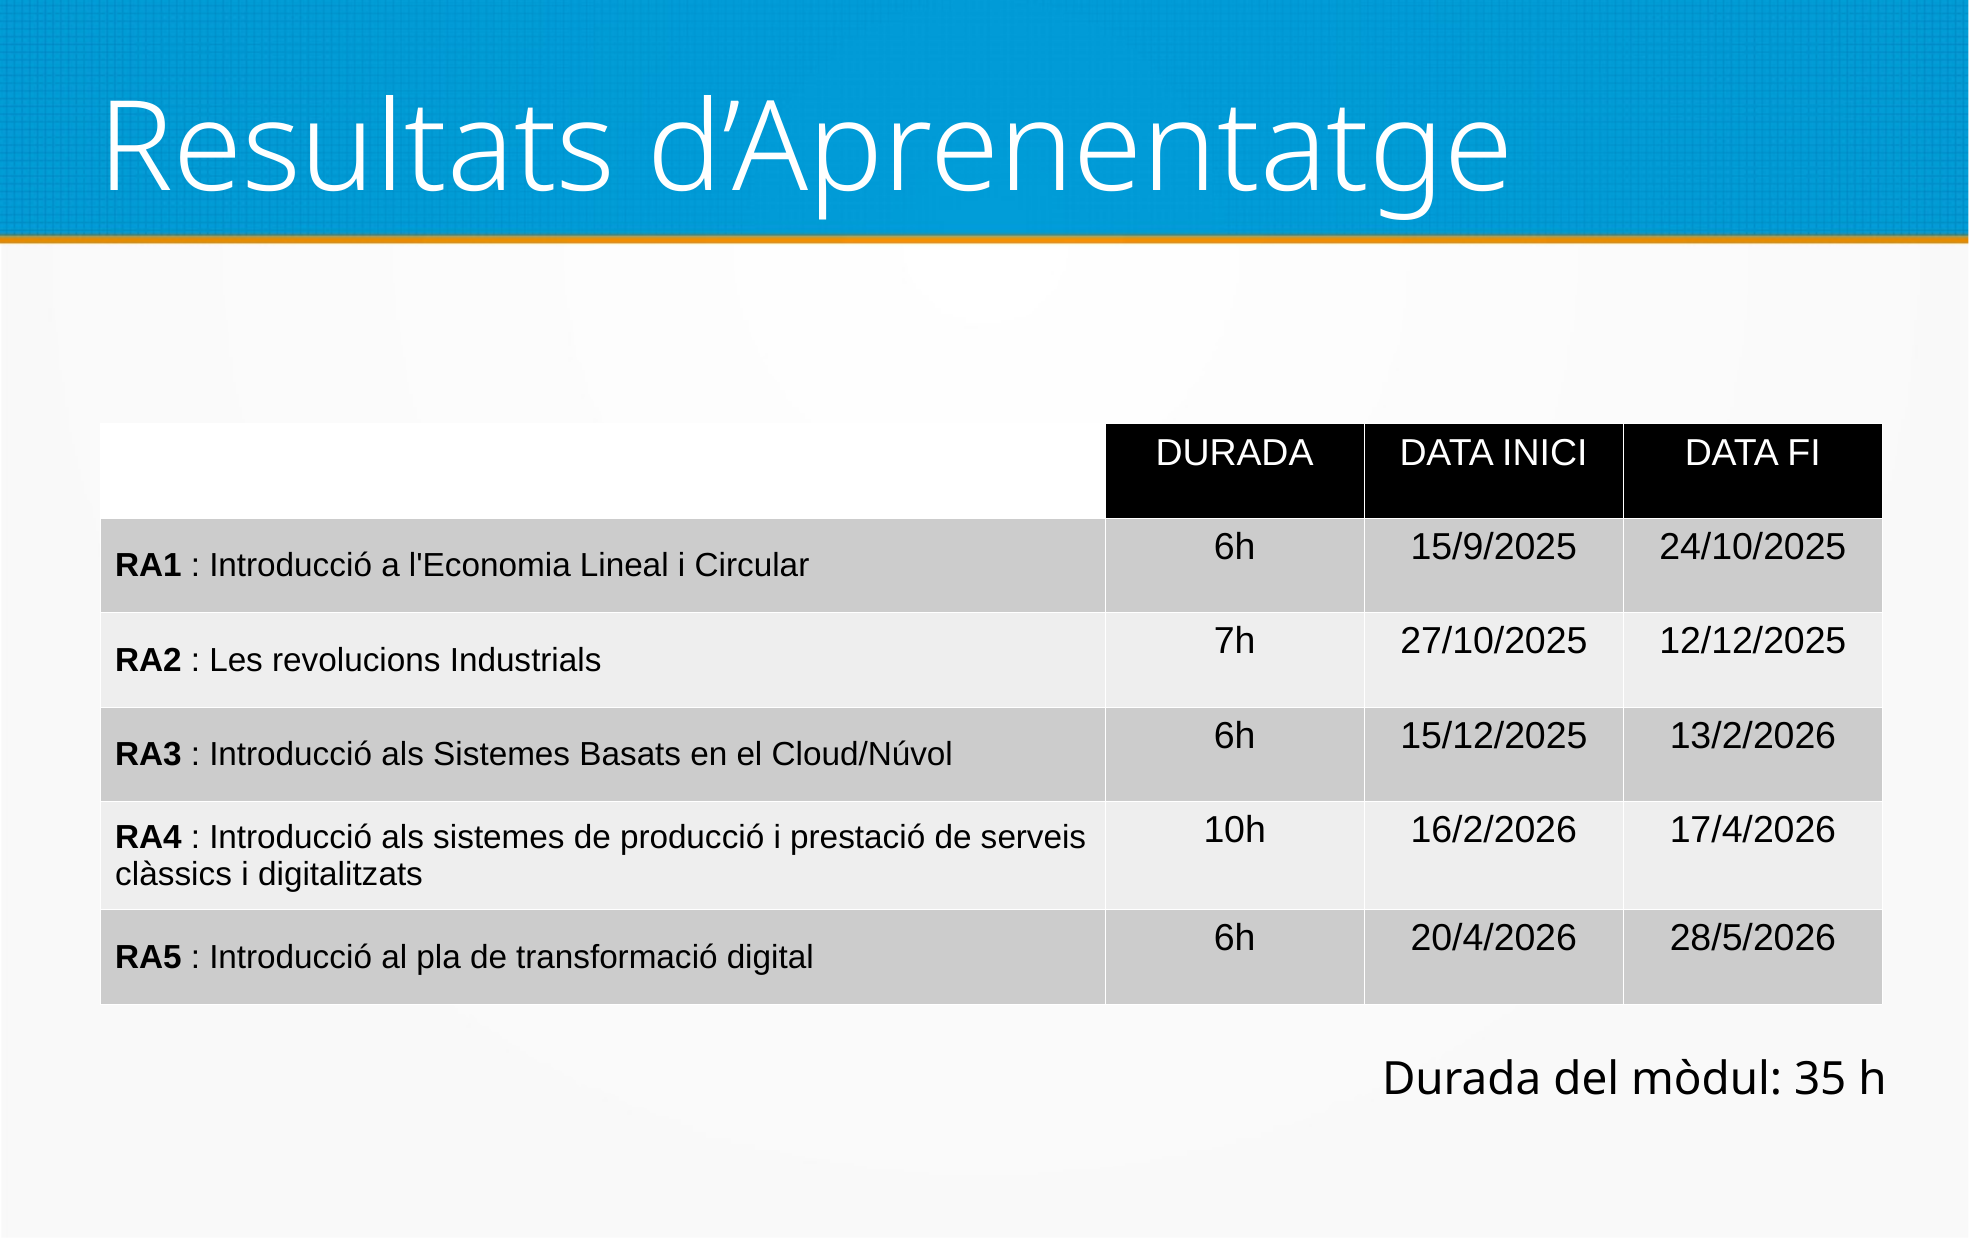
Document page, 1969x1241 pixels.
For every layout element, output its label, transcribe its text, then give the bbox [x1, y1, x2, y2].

table_header DURADA [1106, 424, 1364, 518]
table_cell RA1 : Introducció a l'Economia Lineal i Circular [101, 519, 1105, 612]
table_header [101, 424, 1105, 518]
table_cell 10h [1106, 802, 1364, 909]
table_cell RA4 : Introducció als sistemes de producció i prestació de serveis clàssics i digitalitzats [101, 802, 1105, 909]
table_cell 24/10/2025 [1624, 519, 1882, 612]
table_cell 16/2/2026 [1365, 802, 1623, 909]
table_cell 7h [1106, 613, 1364, 707]
title Resultats d’Aprenentatge [98, 19, 1870, 227]
picture [0, 233, 1969, 1241]
table_cell 17/4/2026 [1624, 802, 1882, 909]
text_box Durada del mòdul: 35 h [1376, 1019, 1914, 1134]
table_cell 13/2/2026 [1624, 708, 1882, 801]
table_cell 15/9/2025 [1365, 519, 1623, 612]
table_cell 6h [1106, 910, 1364, 1004]
table_cell 6h [1106, 519, 1364, 612]
table_cell 15/12/2025 [1365, 708, 1623, 801]
table_cell RA3 : Introducció als Sistemes Basats en el Cloud/Núvol [101, 708, 1105, 801]
table_cell 28/5/2026 [1624, 910, 1882, 1004]
table_cell 20/4/2026 [1365, 910, 1623, 1004]
table_cell 27/10/2025 [1365, 613, 1623, 707]
table_cell 12/12/2025 [1624, 613, 1882, 707]
table_cell RA2 : Les revolucions Industrials [101, 613, 1105, 707]
table_header DATA FI [1624, 424, 1882, 518]
table_cell RA5 : Introducció al pla de transformació digital [101, 910, 1105, 1004]
table_cell 6h [1106, 708, 1364, 801]
table_header DATA INICI [1365, 424, 1623, 518]
